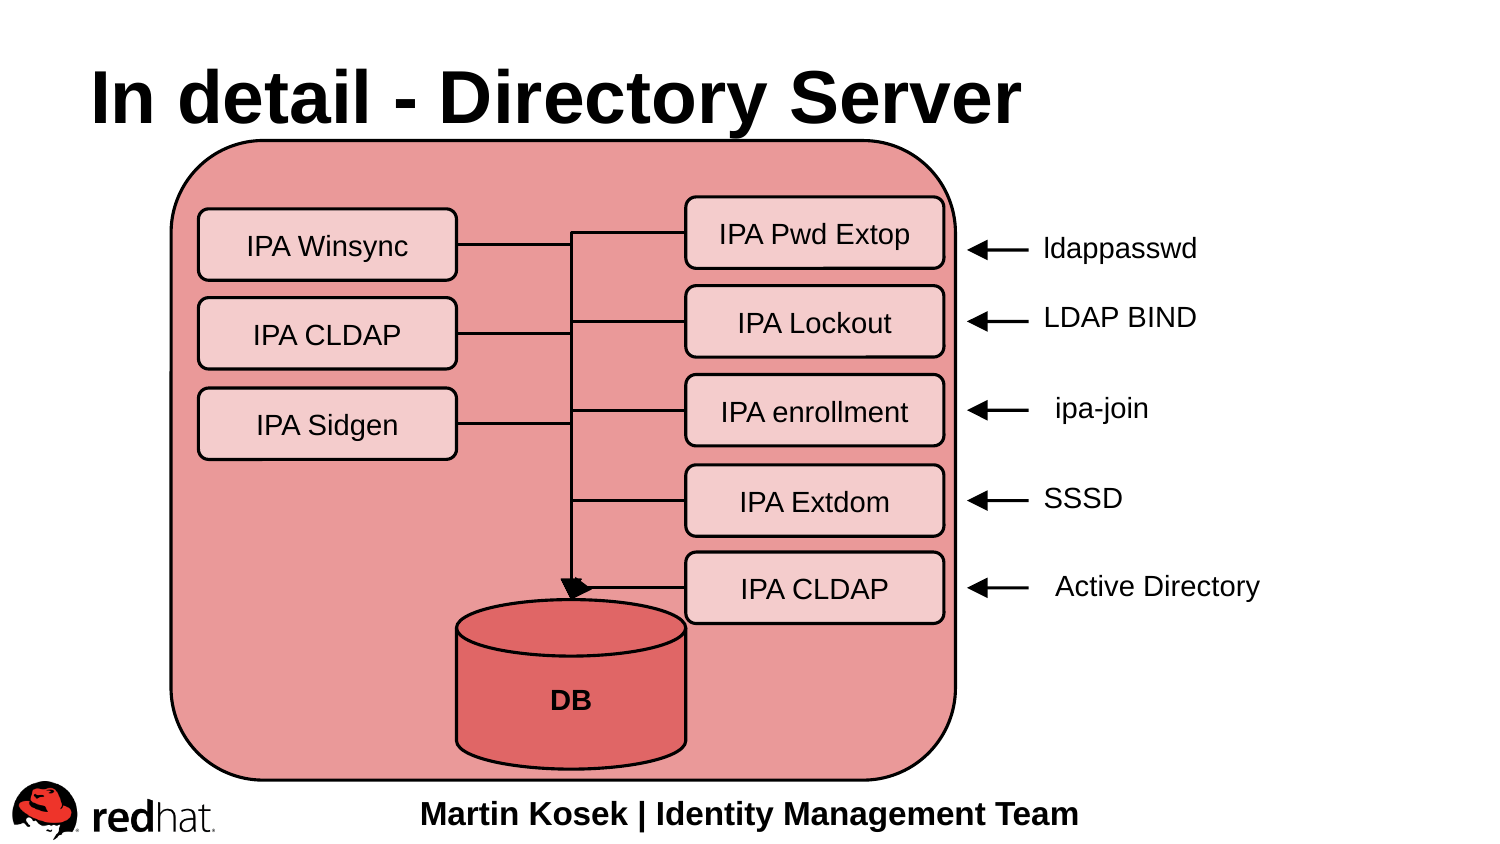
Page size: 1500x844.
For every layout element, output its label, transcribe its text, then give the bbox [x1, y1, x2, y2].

picture [12, 781, 215, 844]
text_box ldappasswd [1028, 214, 1278, 283]
text_box IPA Lockout [685, 285, 944, 358]
text_box IPA CLDAP [685, 552, 944, 624]
text_box ipa-join [1040, 374, 1289, 446]
text_box IPA enrollment [685, 374, 944, 446]
text_box SSSD [1028, 464, 1310, 537]
title In detail - Directory Server [75, 12, 1425, 154]
text_box IPA Extdom [685, 464, 944, 537]
text_box LDAP BIND [1028, 283, 1278, 355]
text_box IPA Sidgen [198, 387, 457, 460]
text_box IPA Pwd Extop [685, 196, 944, 269]
text_box IPA CLDAP [198, 297, 457, 370]
text_box DB [456, 599, 686, 770]
text_box [171, 140, 956, 781]
text_box IPA Winsync [198, 208, 457, 281]
text_box Active Directory [1040, 552, 1322, 624]
